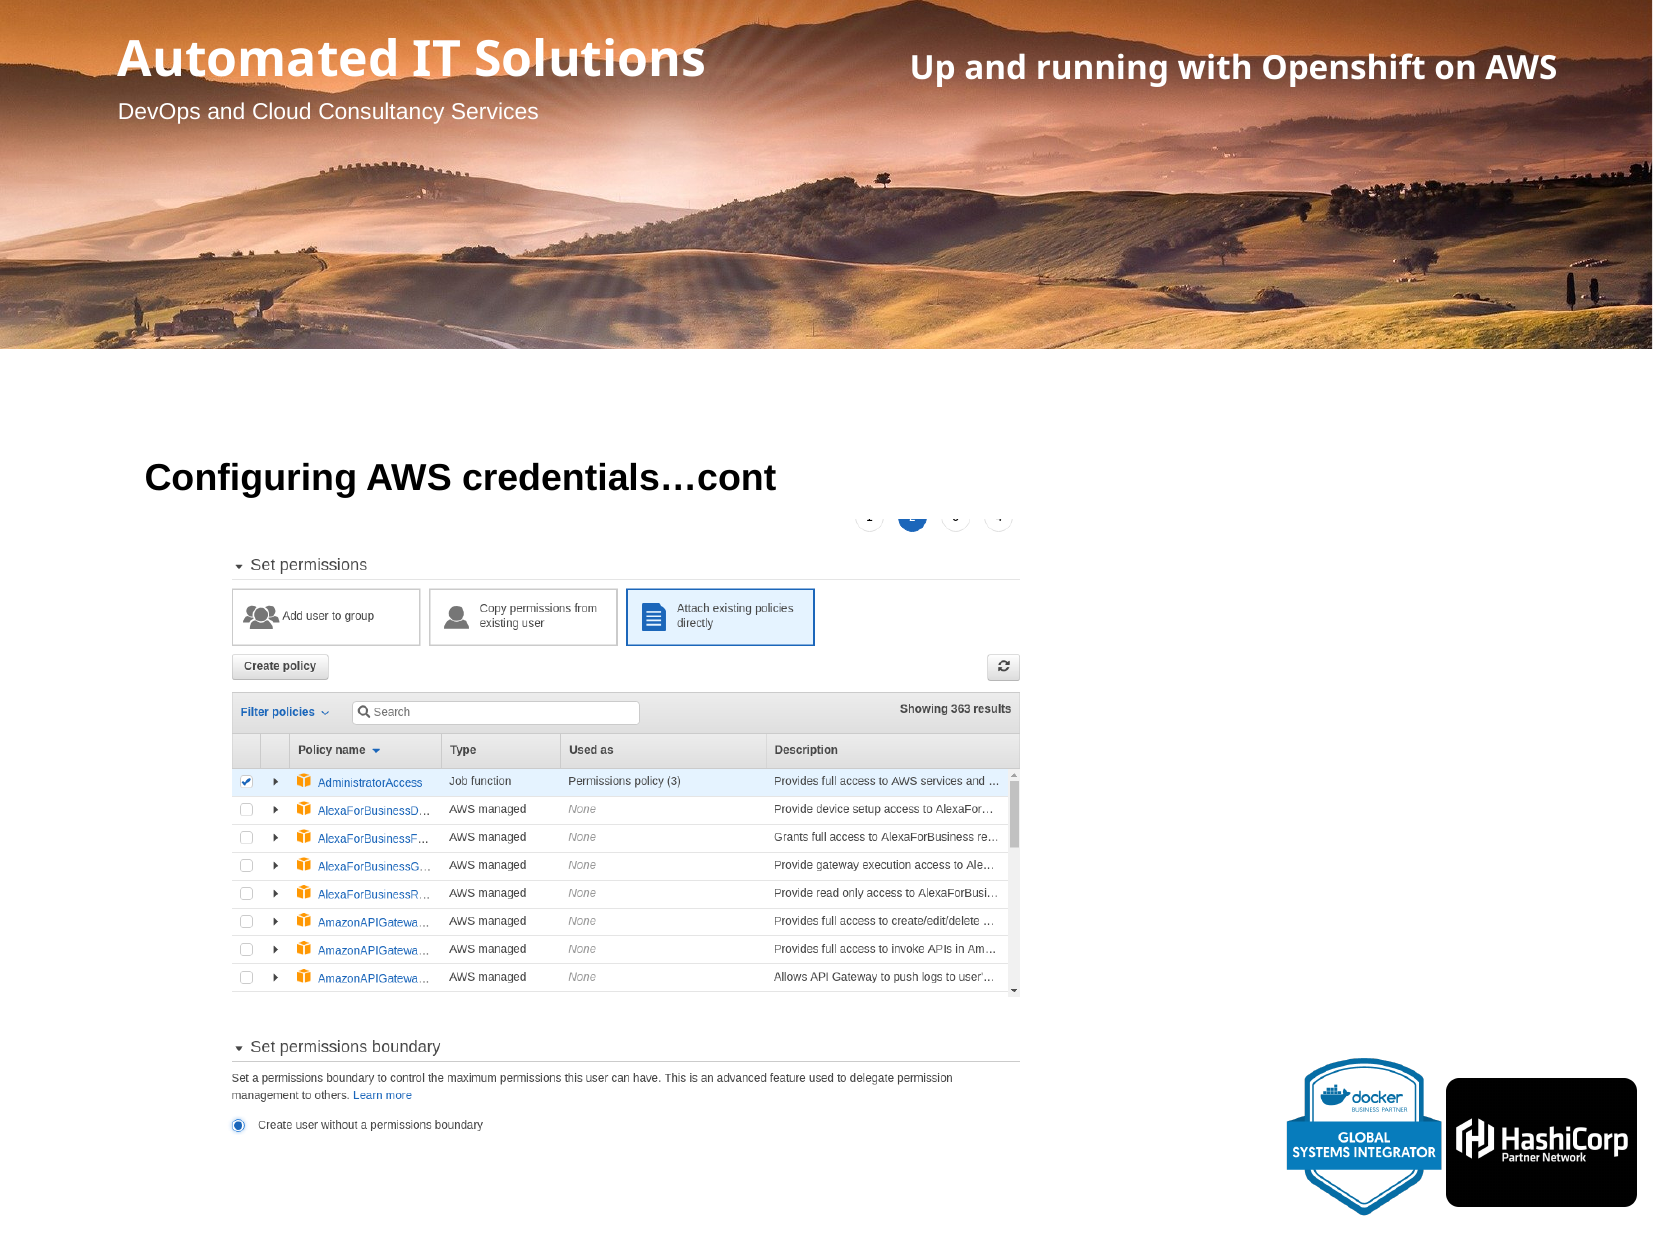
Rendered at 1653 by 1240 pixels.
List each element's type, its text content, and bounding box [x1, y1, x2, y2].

picture [209, 519, 1052, 1135]
picture [1517, 1078, 1637, 1207]
picture [0, 0, 1653, 349]
text_box [118, 413, 1607, 570]
text_box Up and running with Openshift on AWS [885, 46, 1582, 87]
text_box Configuring AWS credentials…cont [129, 448, 1517, 1240]
